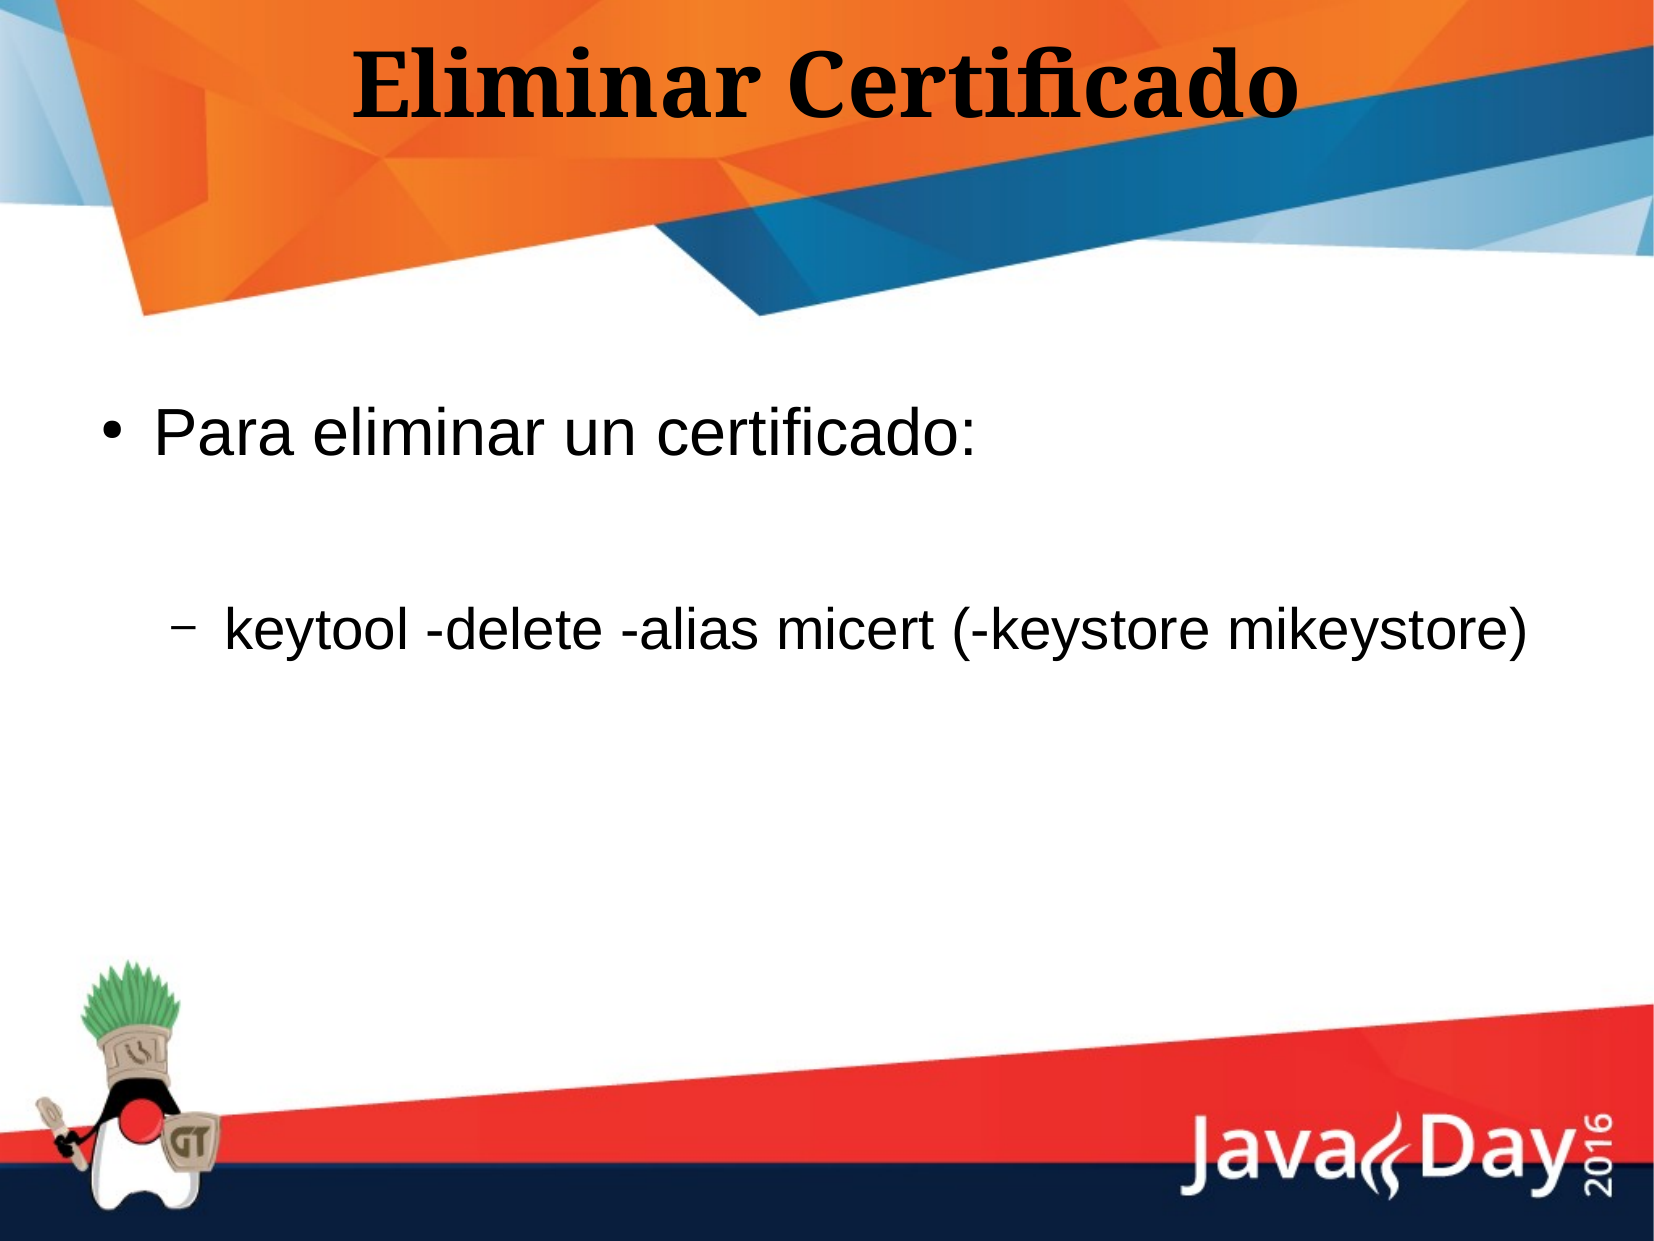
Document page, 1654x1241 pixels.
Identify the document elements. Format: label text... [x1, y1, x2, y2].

list Para eliminar un certificado: keytool -delete -alias micert (-keystore mikeystore) [82, 290, 1571, 1010]
picture [0, 0, 1654, 1241]
title Eliminar Certificado [82, 0, 1571, 186]
picture [1291, 194, 1303, 200]
